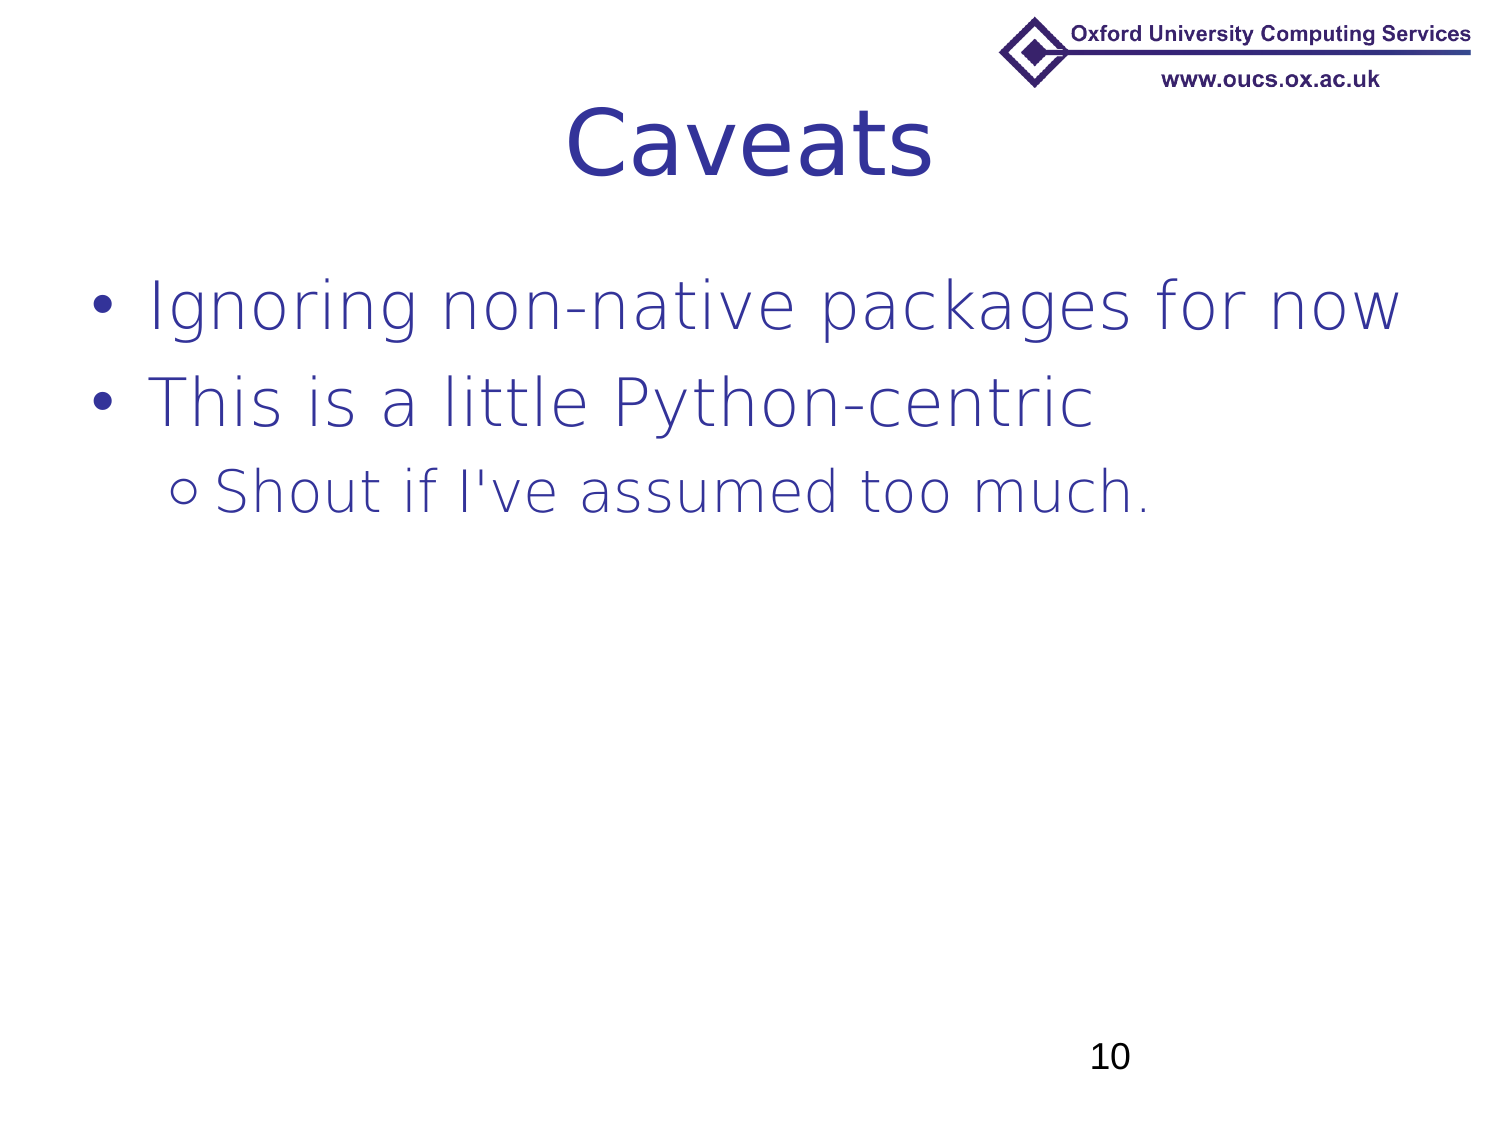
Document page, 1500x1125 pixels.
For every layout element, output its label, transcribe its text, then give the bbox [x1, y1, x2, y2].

list Ignoring non-native packages for now This is a little Python-centric Shout if I've assumed too much. [76, 255, 1427, 1124]
title Caveats [75, 45, 1426, 233]
picture [998, 16, 1471, 102]
